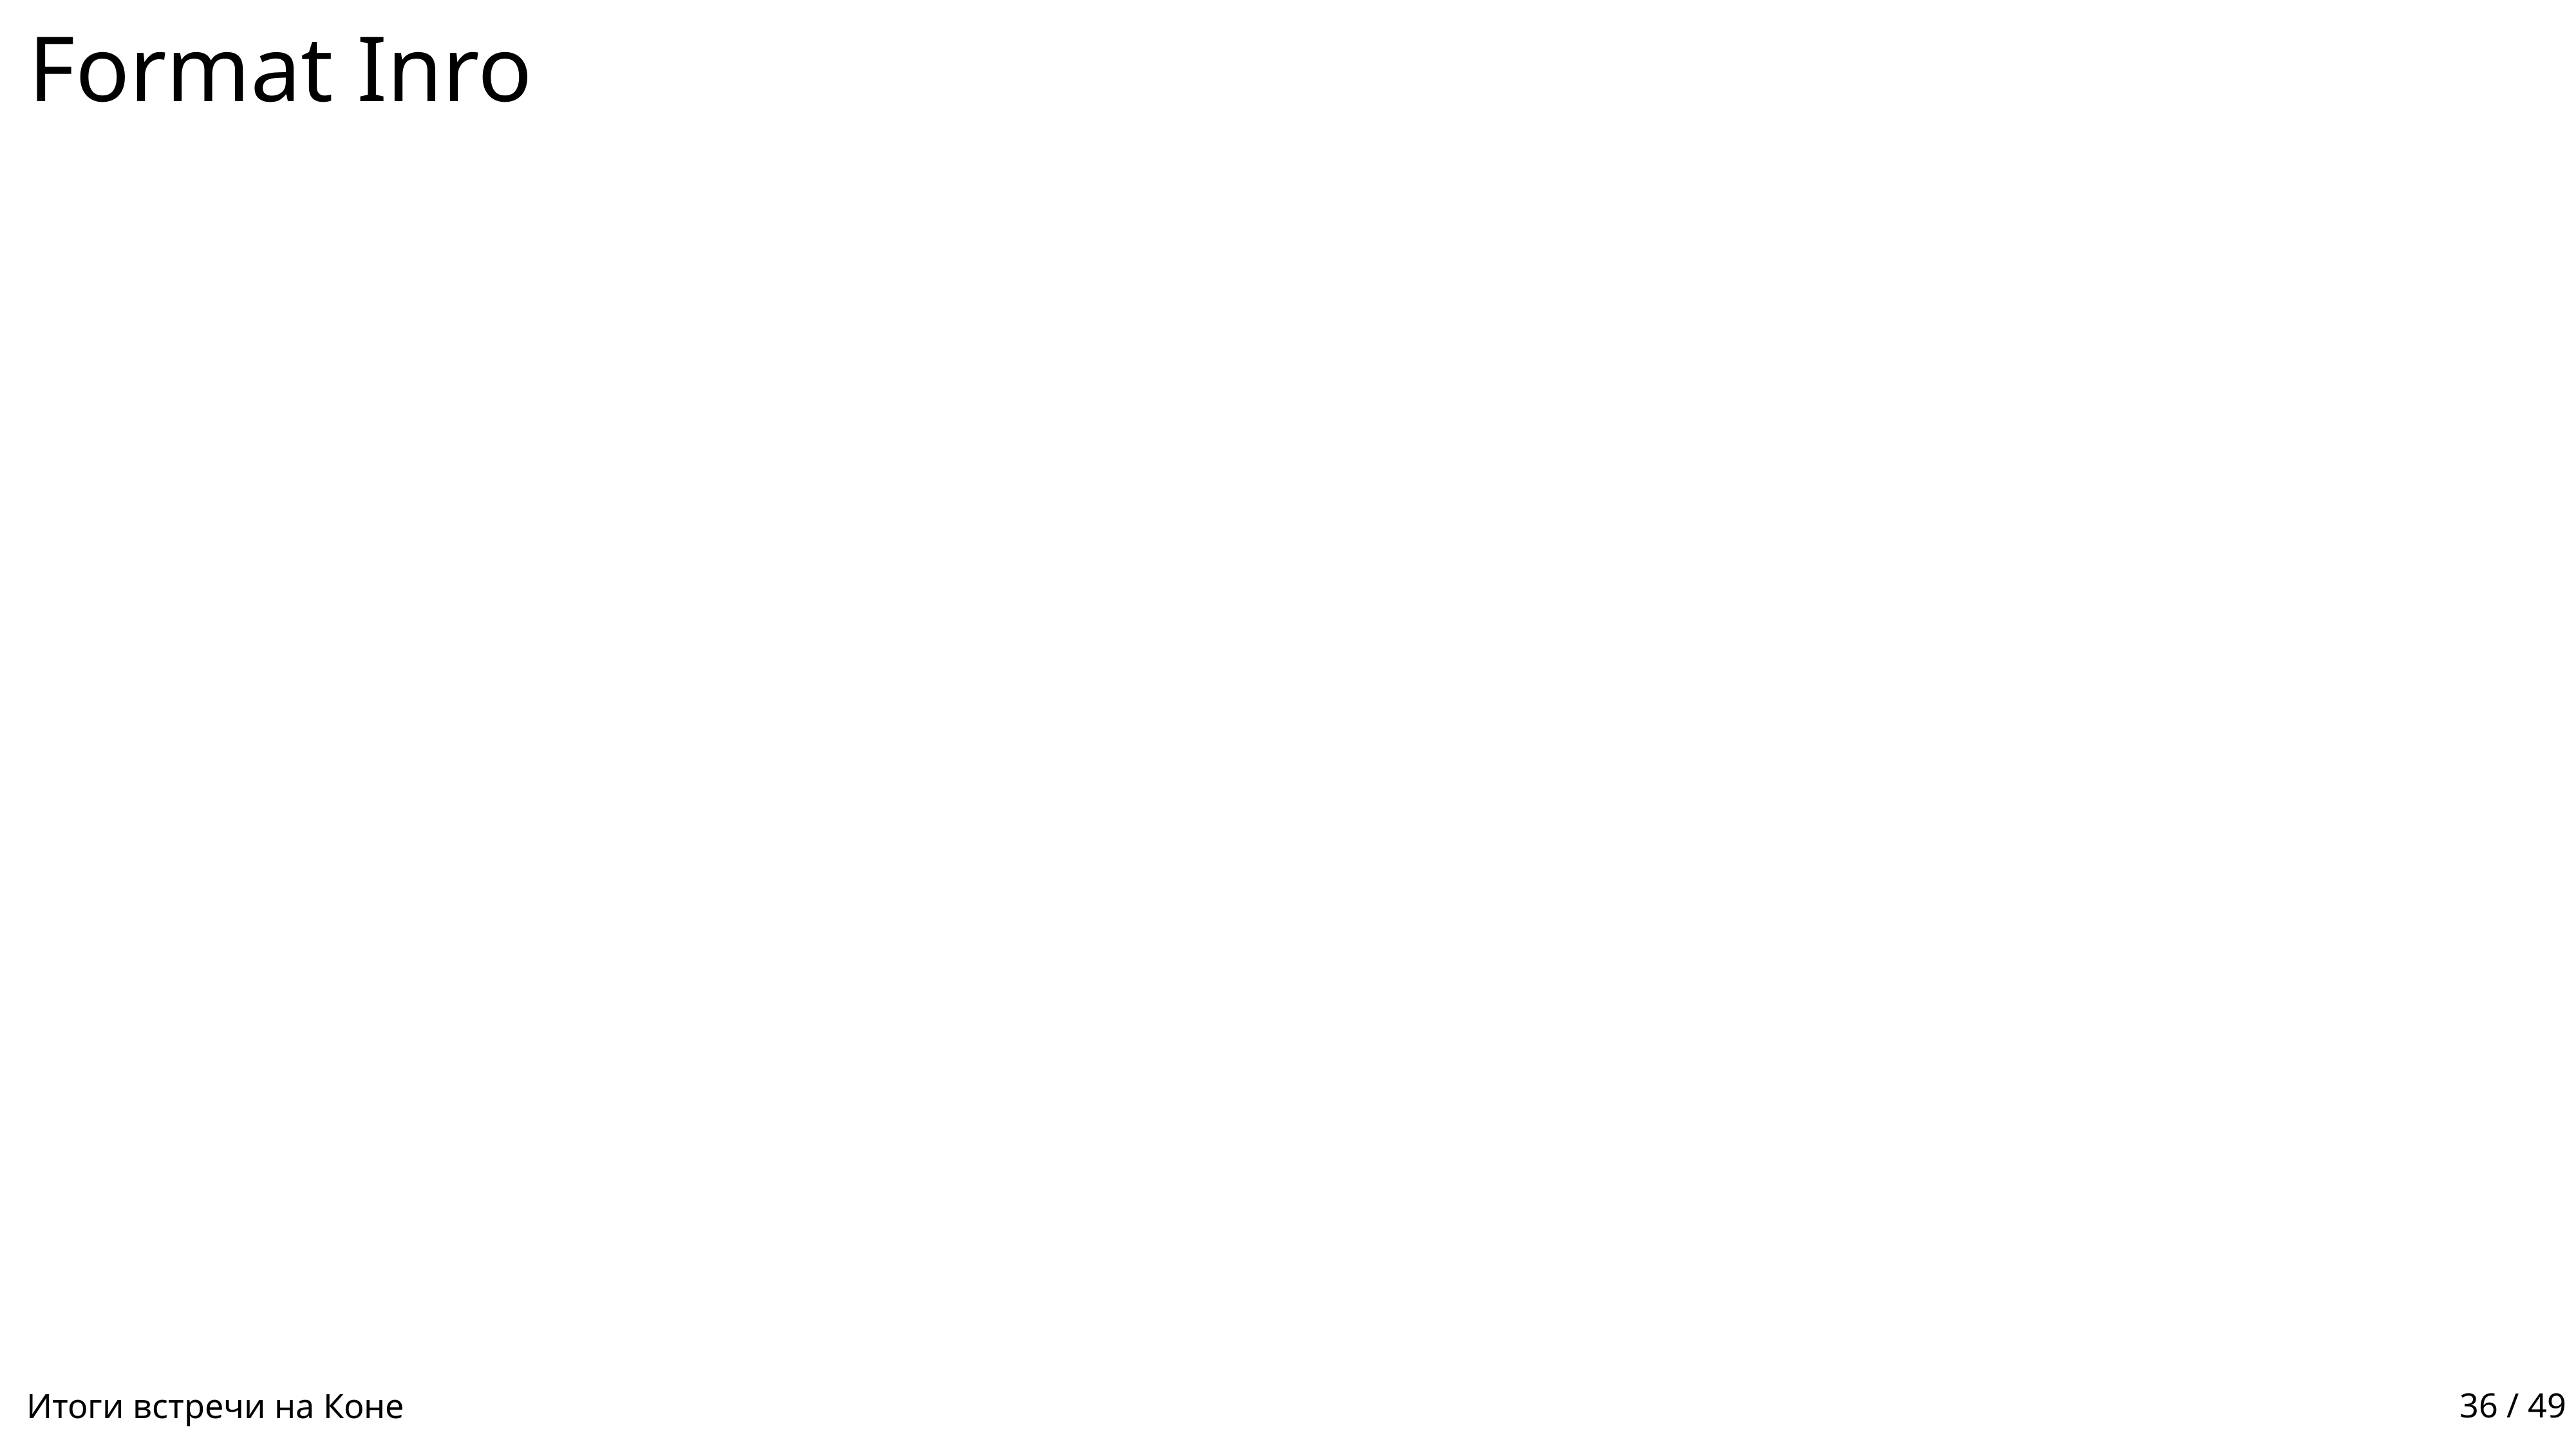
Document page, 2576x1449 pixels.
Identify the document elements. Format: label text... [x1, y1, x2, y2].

list Итоги встречи на Коне [17, 1376, 1114, 1431]
list <number> / 49 [1479, 1376, 2576, 1431]
title Format Inro [19, 19, 2550, 155]
